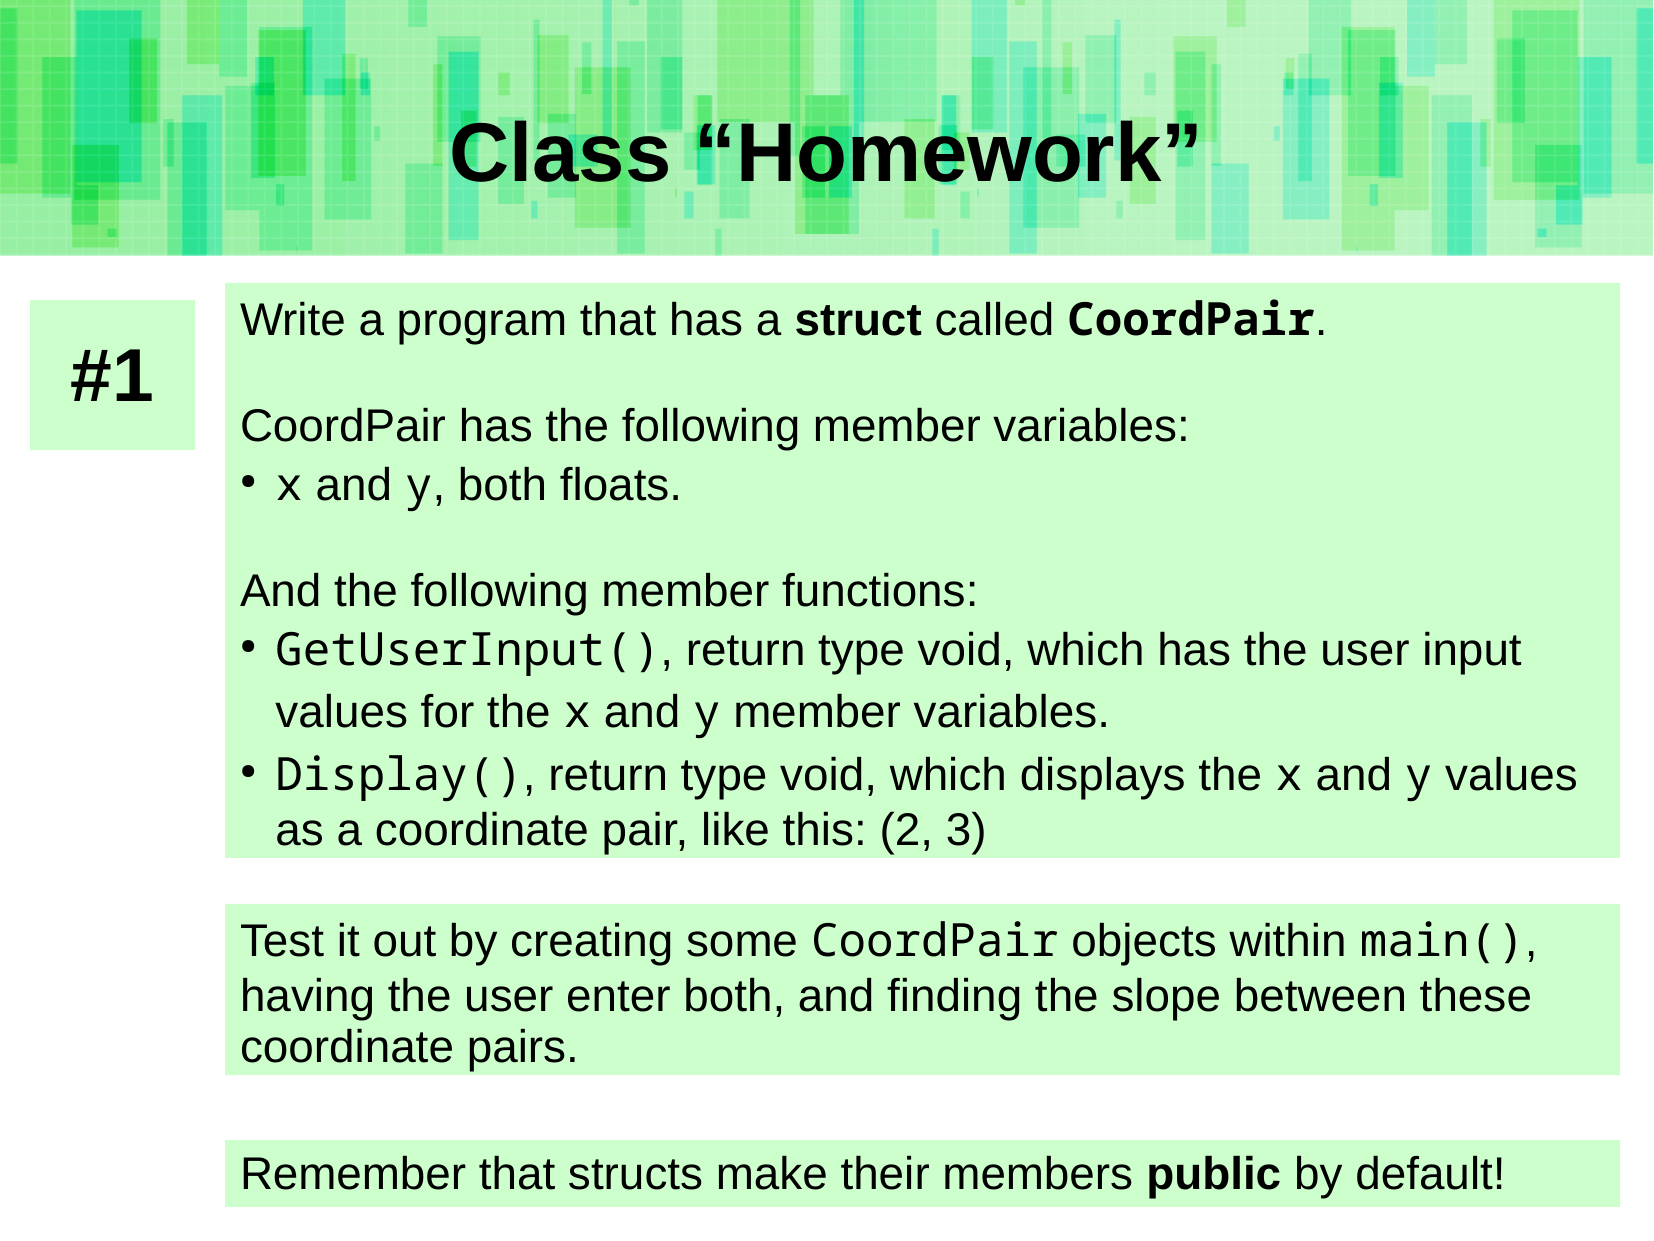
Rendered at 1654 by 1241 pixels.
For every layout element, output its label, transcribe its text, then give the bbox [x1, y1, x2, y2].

title Class “Homework” [82, 49, 1571, 257]
text_box Write a program that has a struct called CoordPair. CoordPair has the following member variables: x and y, both floats. And the following member functions: GetUserInput(), return type void, which has the user input values for the x and y member variables. Display(), return type void, which displays the x and y values as a coordinate pair, like this: (2, 3) [225, 300, 1621, 841]
text_box Test it out by creating some CoordPair objects within main(), having the user enter both, and finding the slope between these coordinate pairs. [225, 907, 1621, 1072]
picture [0, 0, 1654, 1241]
text_box Remember that structs make their members public by default! [225, 1140, 1621, 1207]
text_box #1 [30, 300, 196, 451]
